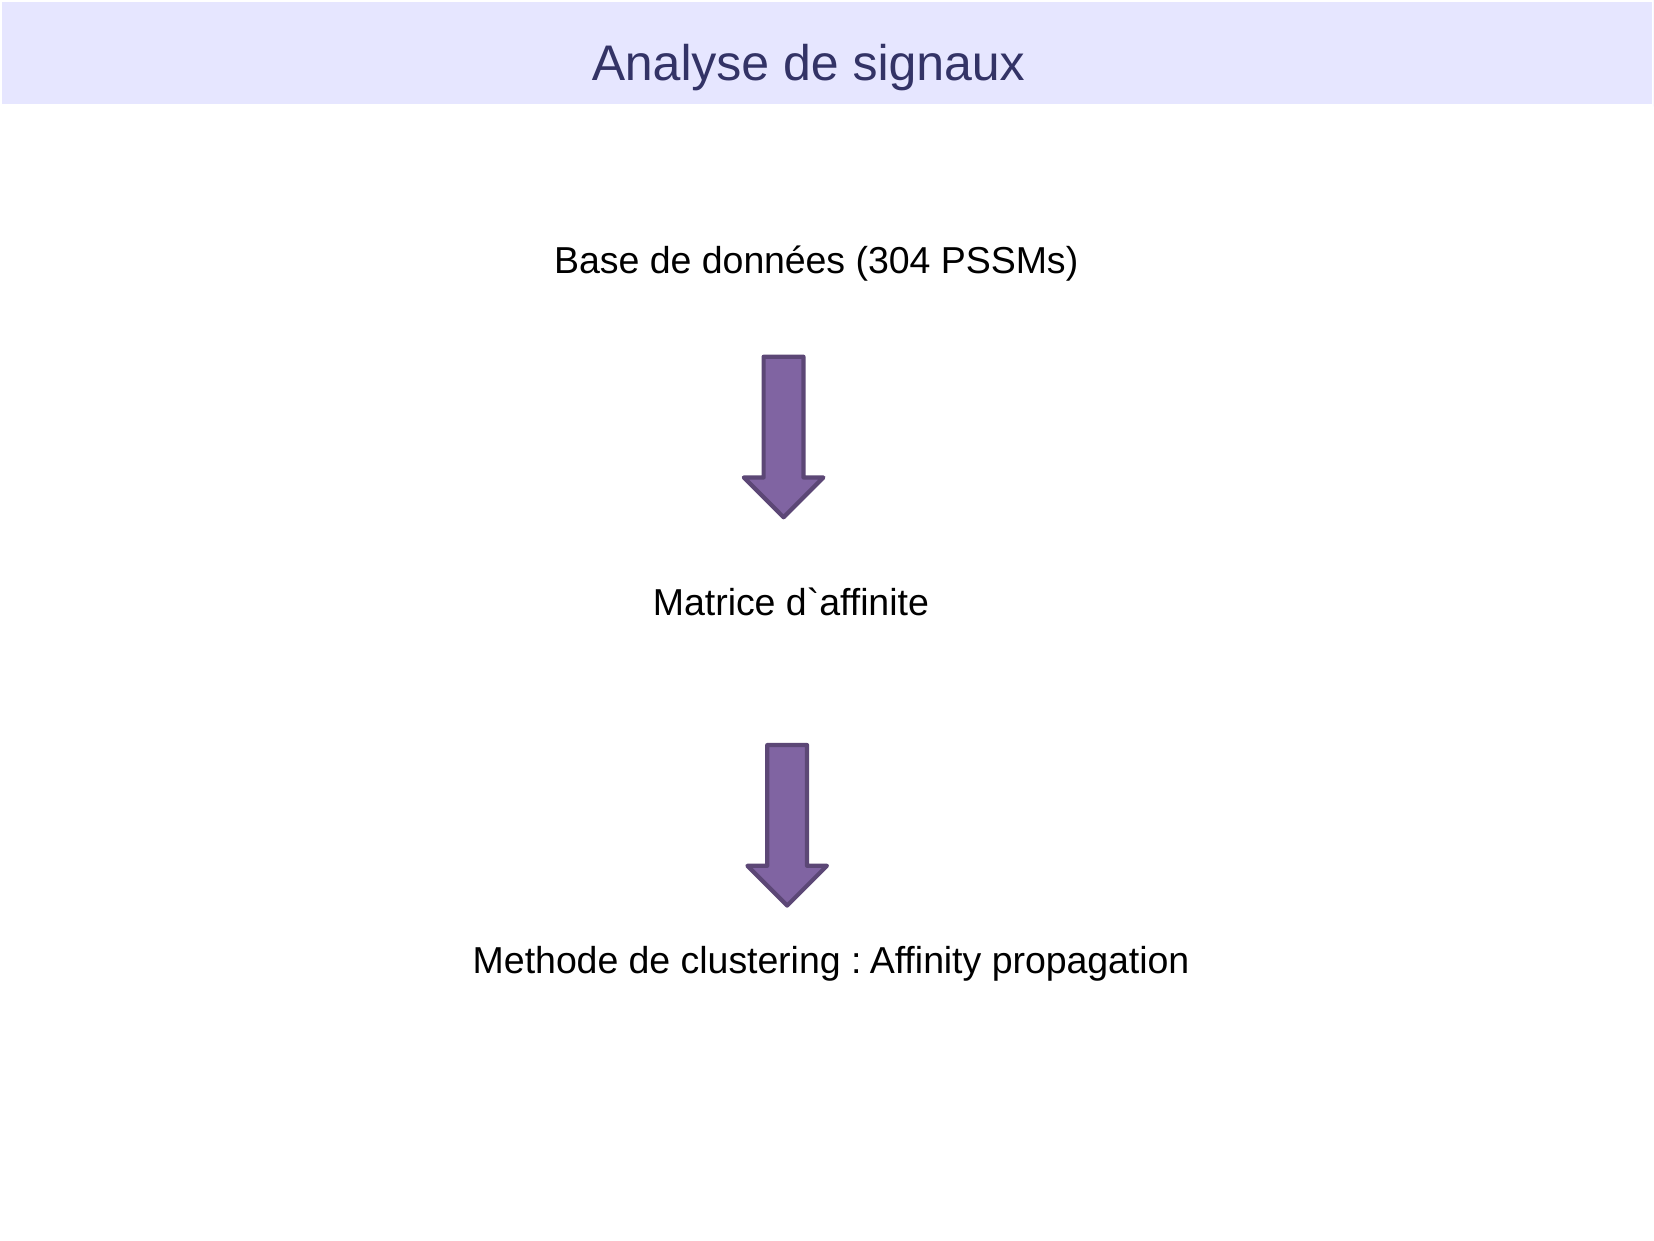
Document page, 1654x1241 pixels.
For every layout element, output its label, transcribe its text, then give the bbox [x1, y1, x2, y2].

text_box [0, 0, 1654, 107]
text_box Matrice d`affinite [638, 573, 944, 715]
text_box Base de données (304 PSSMs) [539, 232, 1094, 374]
text_box [743, 356, 824, 518]
text_box [747, 745, 827, 906]
text_box Methode de clustering : Affinity propagation [457, 932, 1205, 1074]
text_box Analyse de signaux [576, 22, 1190, 98]
